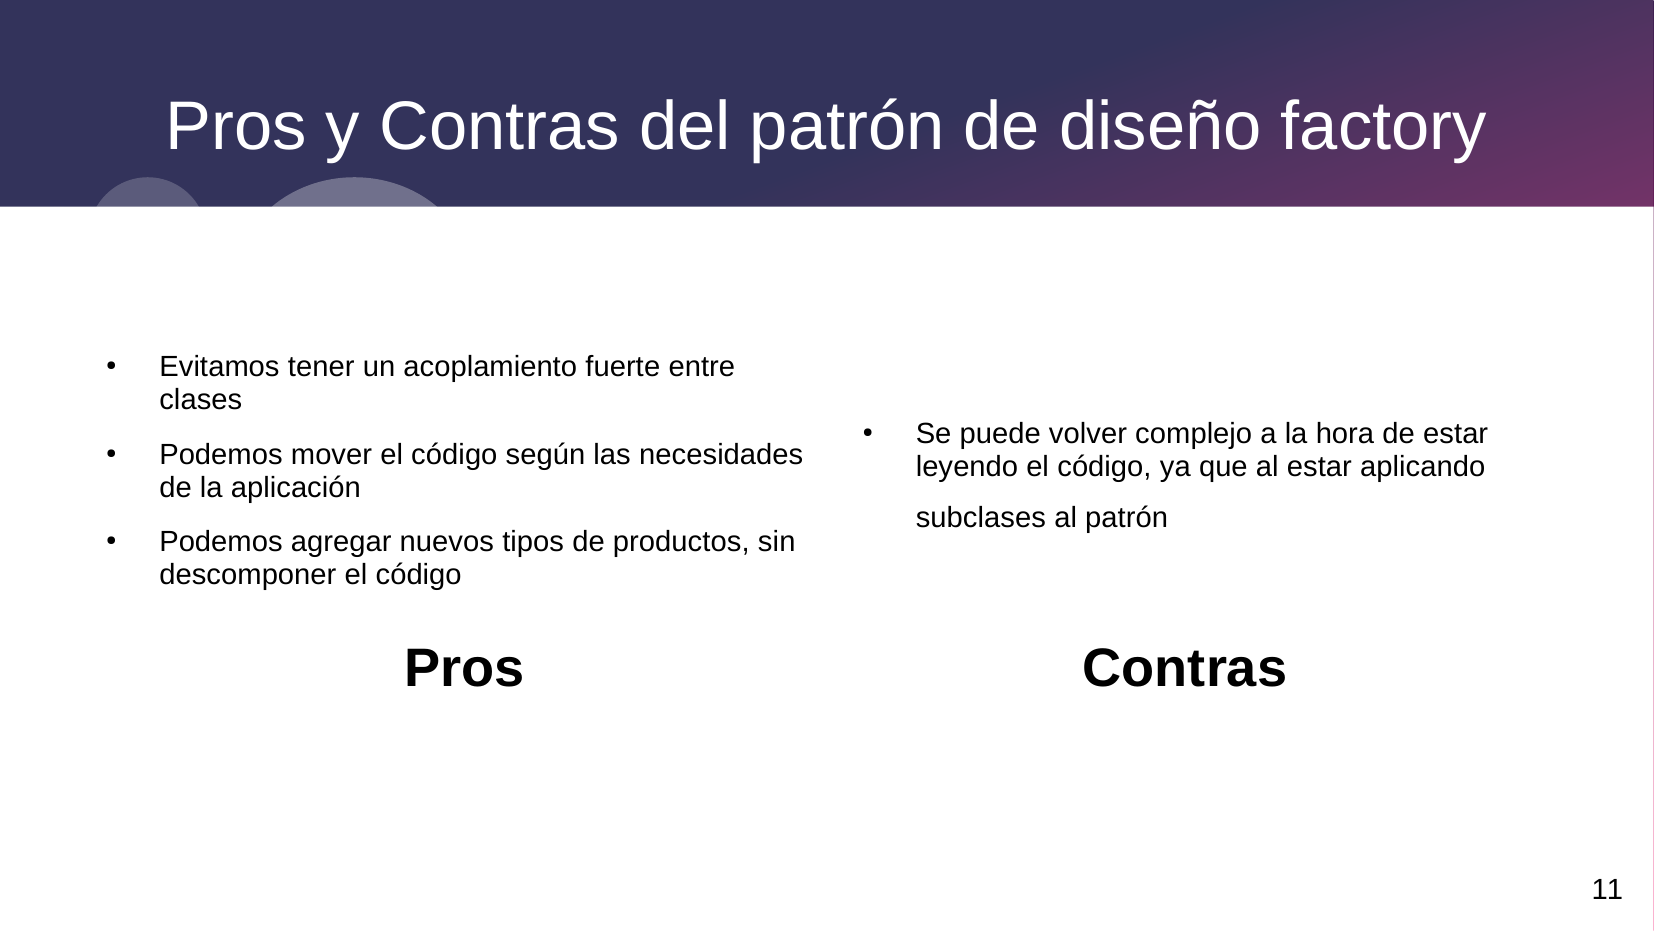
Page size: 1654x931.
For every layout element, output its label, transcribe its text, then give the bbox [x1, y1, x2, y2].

list Se puede volver complejo a la hora de estar leyendo el código, ya que al estar aplicando subclases al patrón [845, 416, 1566, 546]
list Pros [104, 637, 825, 713]
list Contras [825, 637, 1546, 713]
list Evitamos tener un acoplamiento fuerte entre clases Podemos mover el código según las necesidades de la aplicación Podemos agregar nuevos tipos de productos, sin descomponer el código [88, 350, 809, 613]
title Pros y Contras del patrón de diseño factory [88, 44, 1565, 207]
